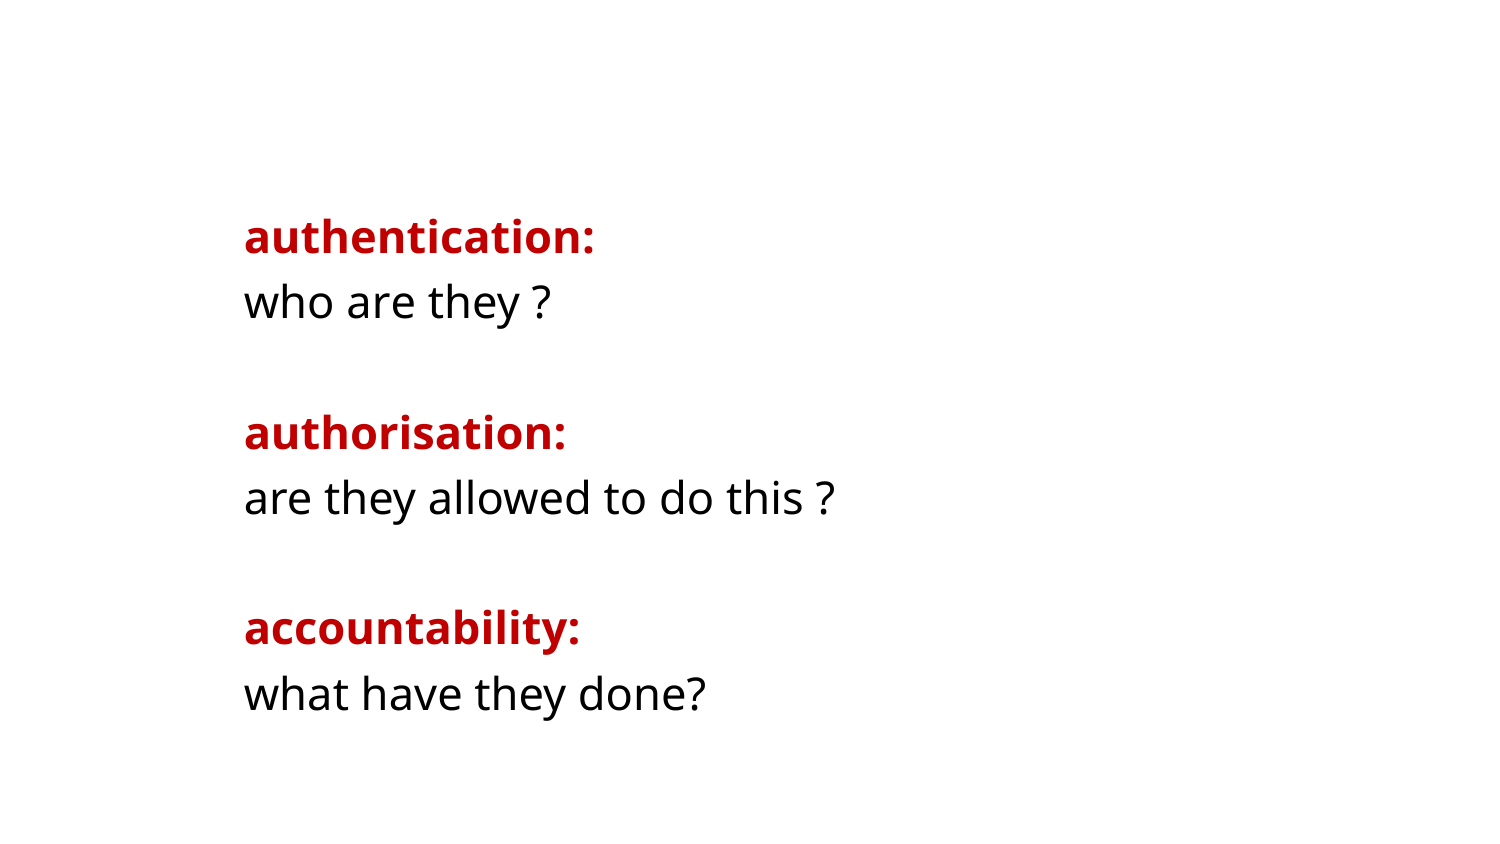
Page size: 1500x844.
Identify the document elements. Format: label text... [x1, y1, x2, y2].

text_box authentication: who are they ? authorisation: are they allowed to do this ? accountability: what have they done? [243, 197, 1257, 687]
